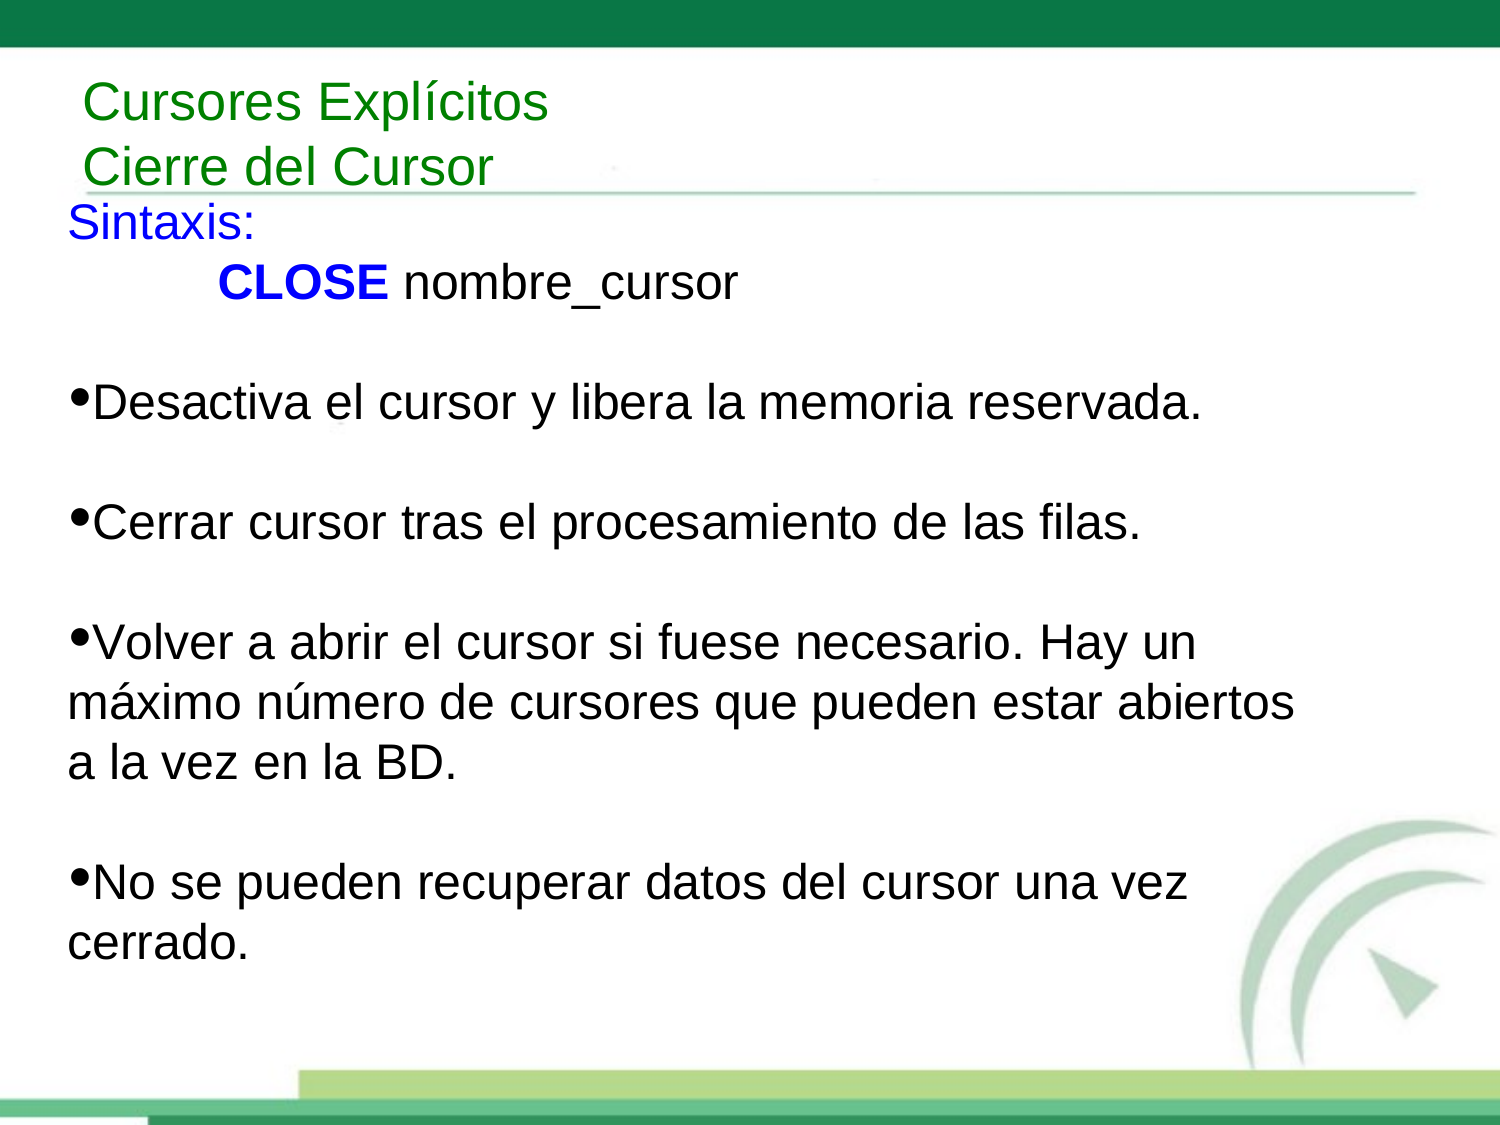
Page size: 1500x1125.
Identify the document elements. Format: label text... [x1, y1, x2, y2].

text_box Sintaxis: CLOSE nombre_cursor Desactiva el cursor y libera la memoria reservada. Cerrar cursor tras el procesamiento de las filas. Volver a abrir el cursor si fuese necesario. Hay un máximo número de cursores que pueden estar abiertos a la vez en la BD. No se pueden recuperar datos del cursor una vez cerrado. [52, 181, 1349, 1048]
picture [0, 0, 1500, 1125]
title Cursores Explícitos Cierre del Cursor [67, 59, 1418, 205]
